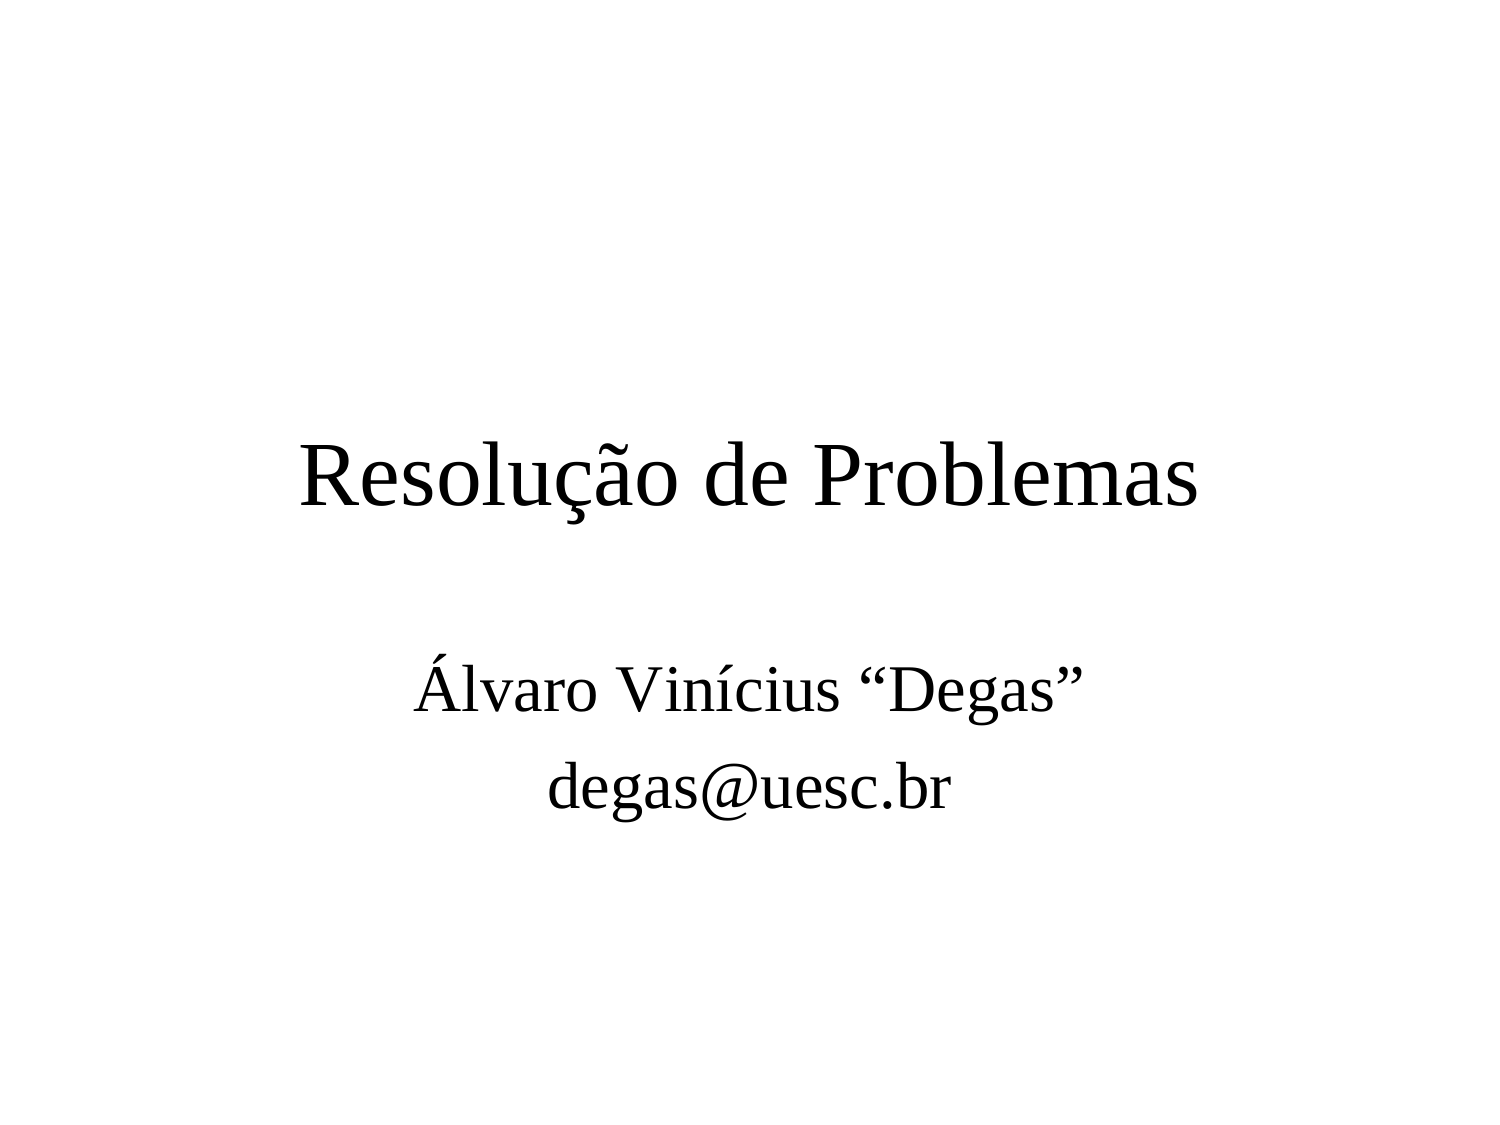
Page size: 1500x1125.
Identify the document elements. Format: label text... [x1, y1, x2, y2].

subtitle Álvaro Vinícius “Degas” degas@uesc.br [225, 637, 1276, 926]
title Resolução de Problemas [112, 374, 1388, 563]
